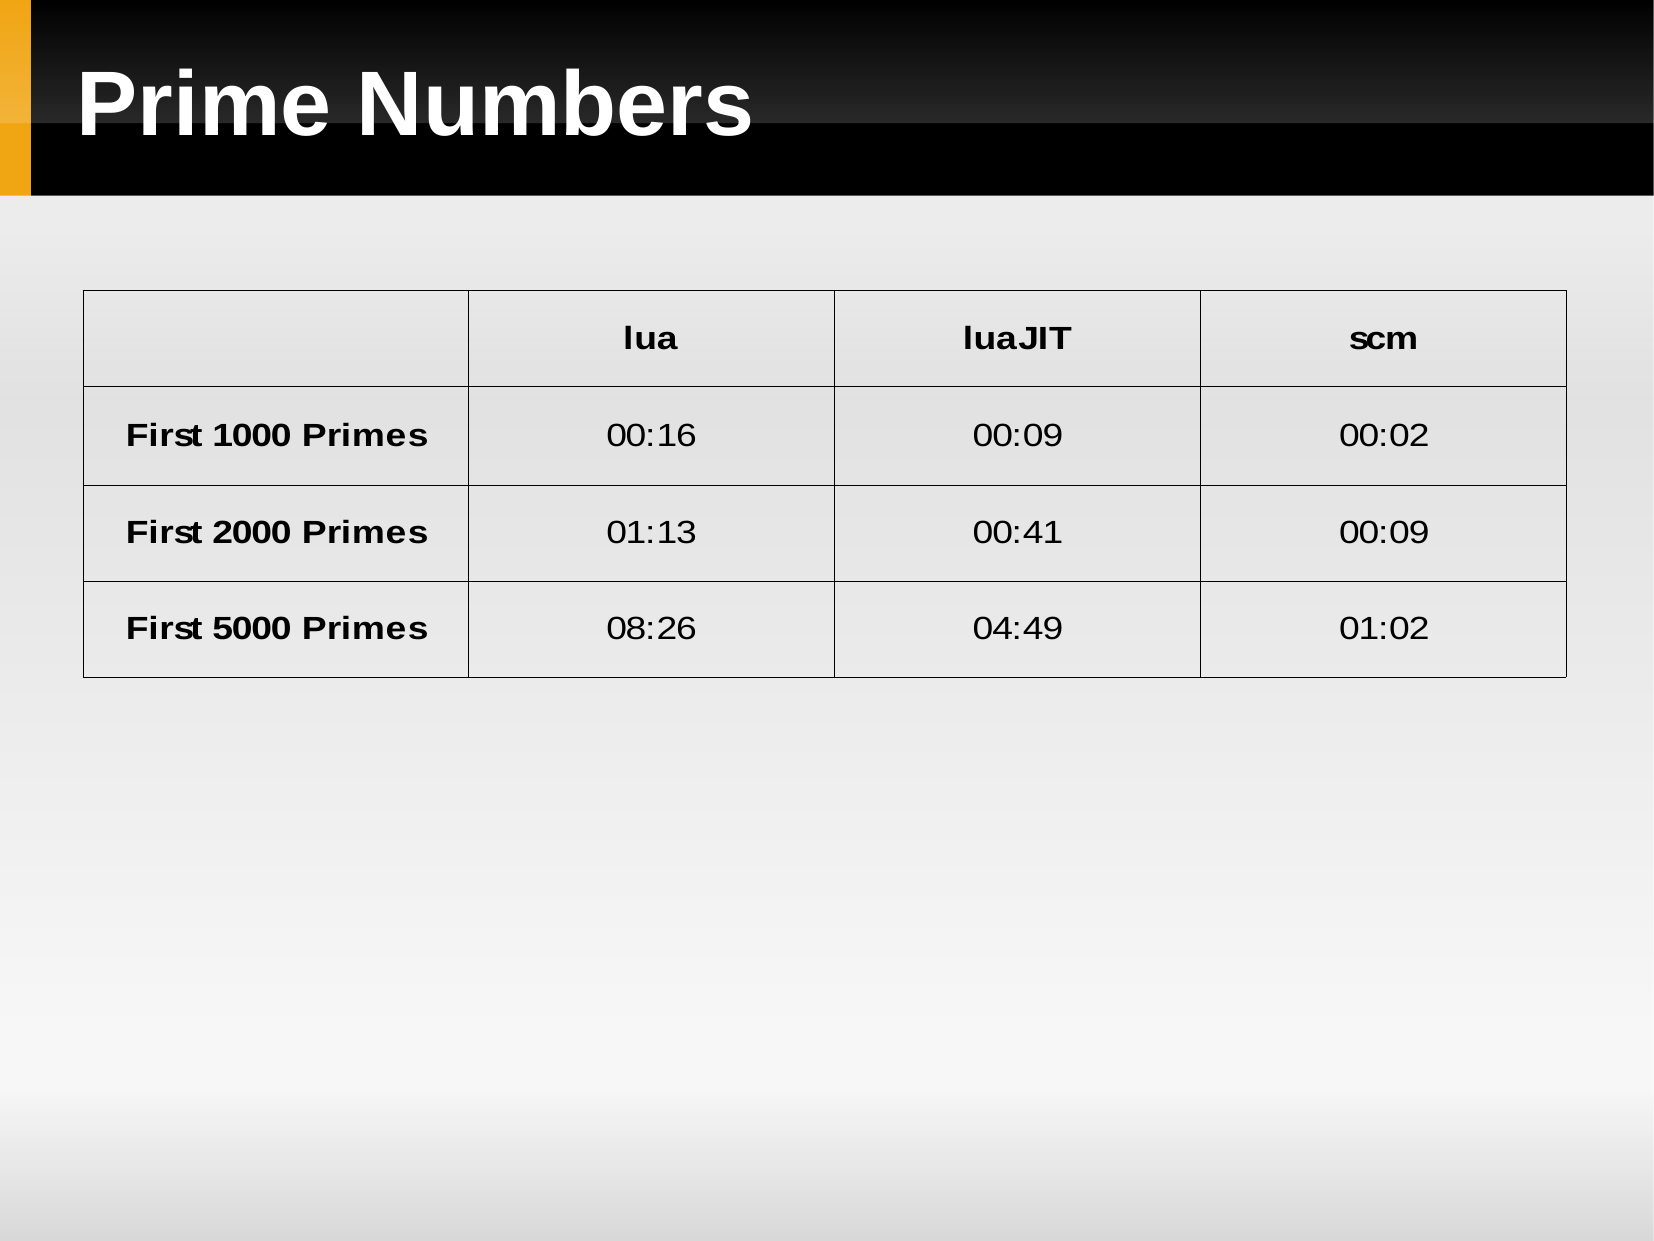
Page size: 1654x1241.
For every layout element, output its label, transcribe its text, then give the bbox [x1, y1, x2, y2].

chart [82, 290, 1571, 681]
title Prime Numbers [76, 0, 1565, 208]
picture [0, 0, 1654, 1241]
